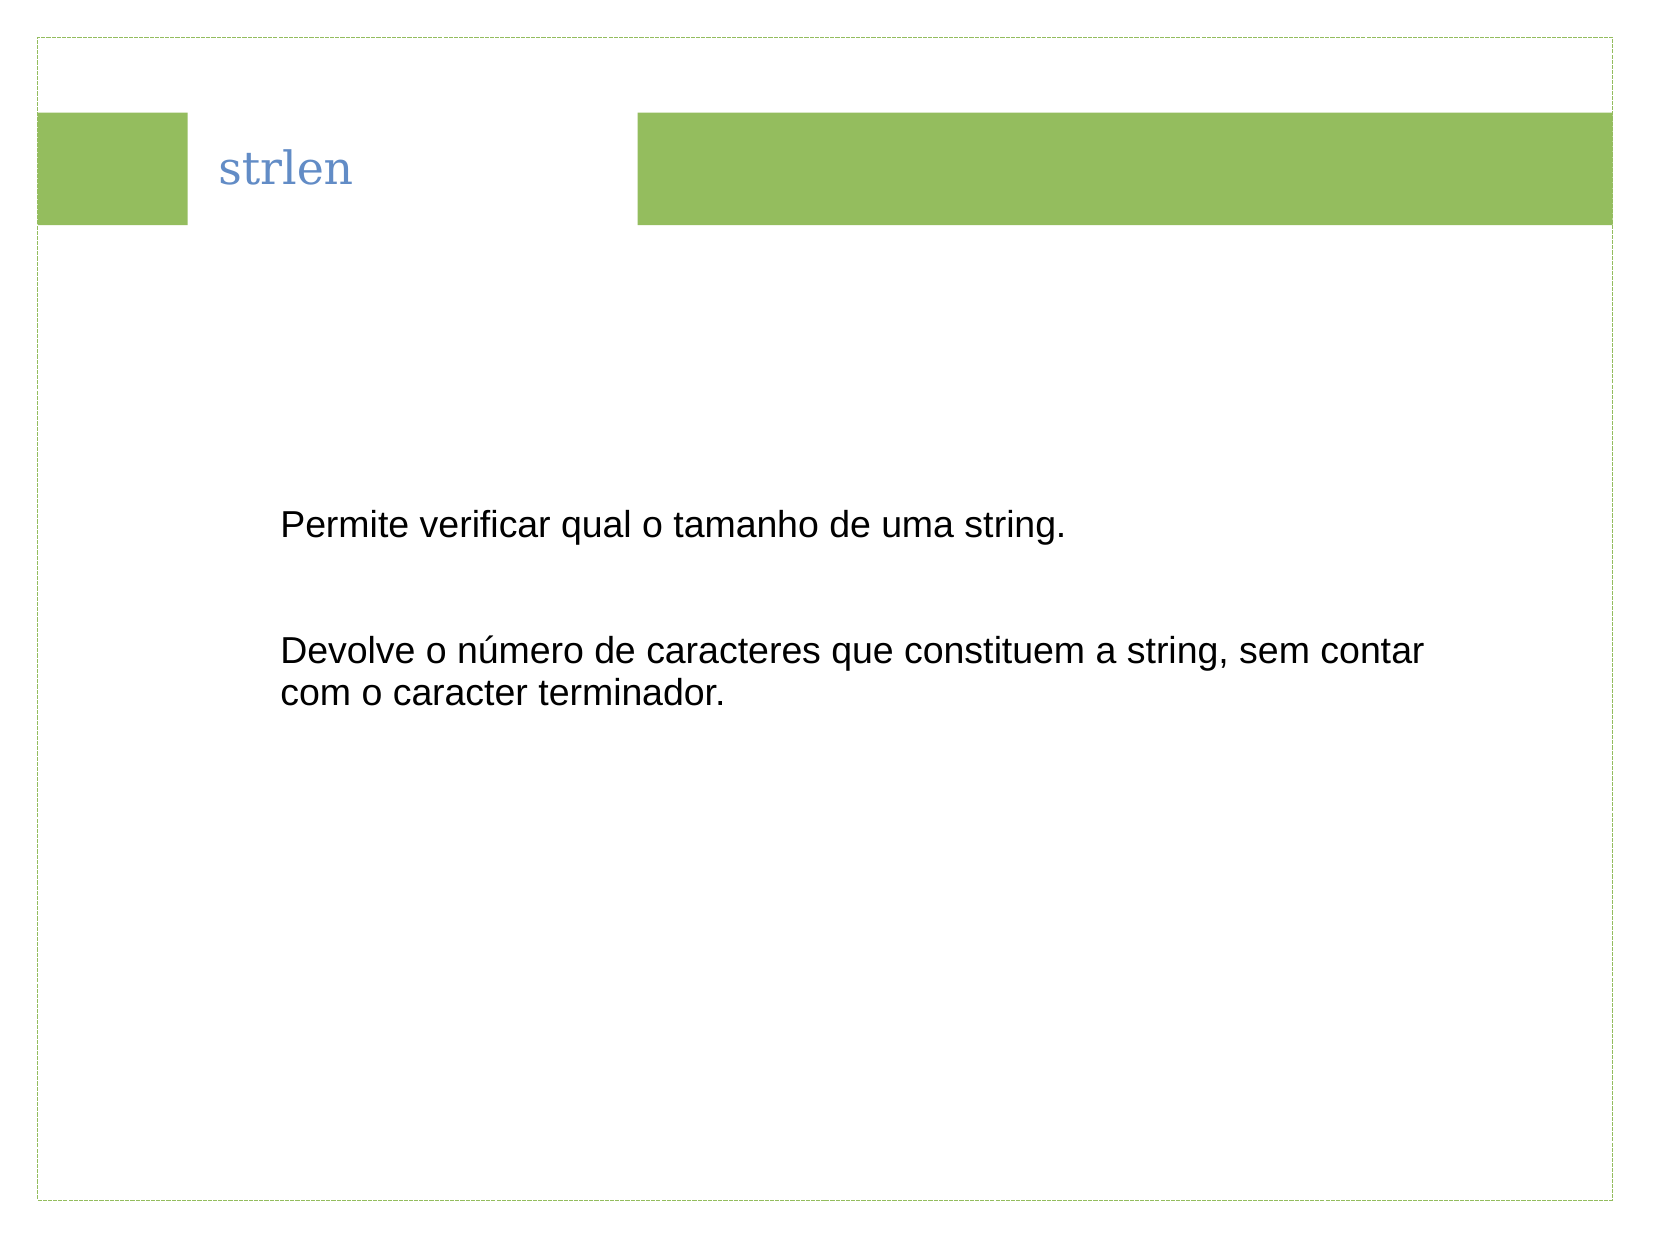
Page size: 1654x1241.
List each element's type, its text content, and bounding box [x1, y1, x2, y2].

text_box [37, 112, 188, 226]
text_box strlen [203, 134, 369, 203]
text_box [637, 112, 1613, 226]
text_box Permite verificar qual o tamanho de uma string. Devolve o número de caracteres que constituem a string, sem contar com o caracter terminador. [265, 496, 1453, 721]
